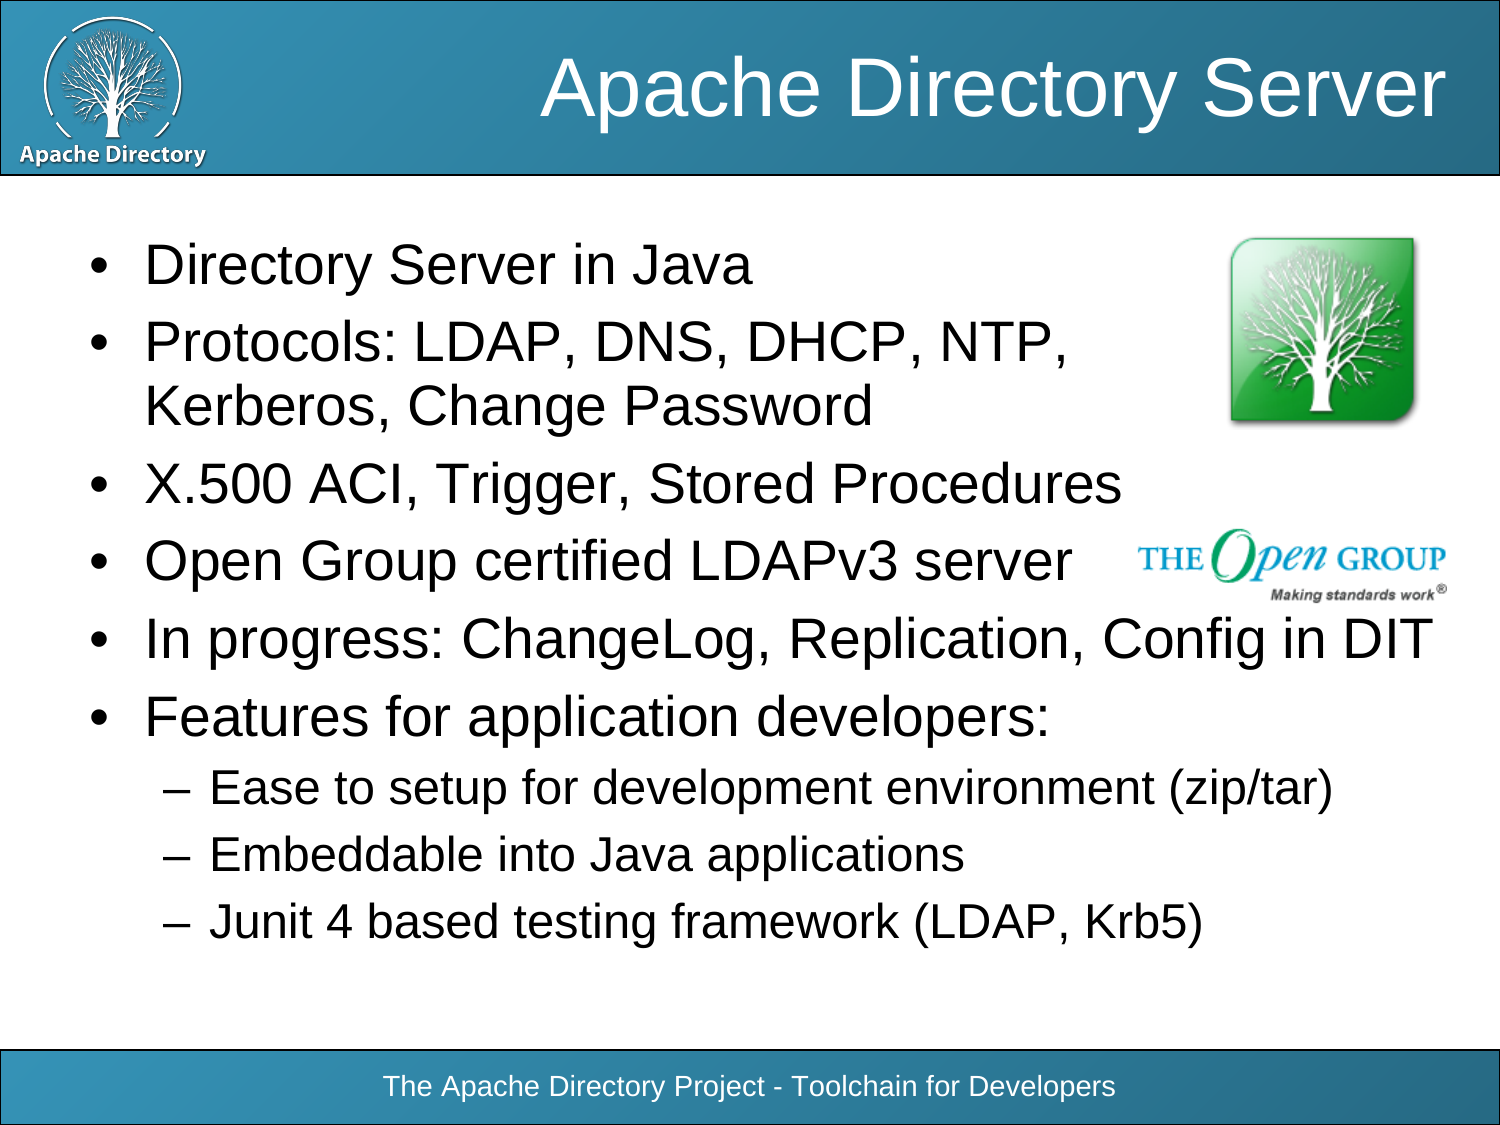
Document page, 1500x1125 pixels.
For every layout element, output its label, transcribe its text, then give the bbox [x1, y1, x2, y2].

title Apache Directory Server [237, 12, 1463, 163]
list Directory Server in Java Protocols: LDAP, DNS, DHCP, NTP, Kerberos, Change Password X.500 ACI, Trigger, Stored Procedures Open Group certified LDAPv3 server In progress: ChangeLog, Replication, Config in DIT Features for application developers: Ease to setup for development environment (zip/tar) Embeddable into Java applications Junit 4 based testing framework (LDAP, Krb5) [75, 224, 1477, 1013]
picture [12, 12, 213, 173]
